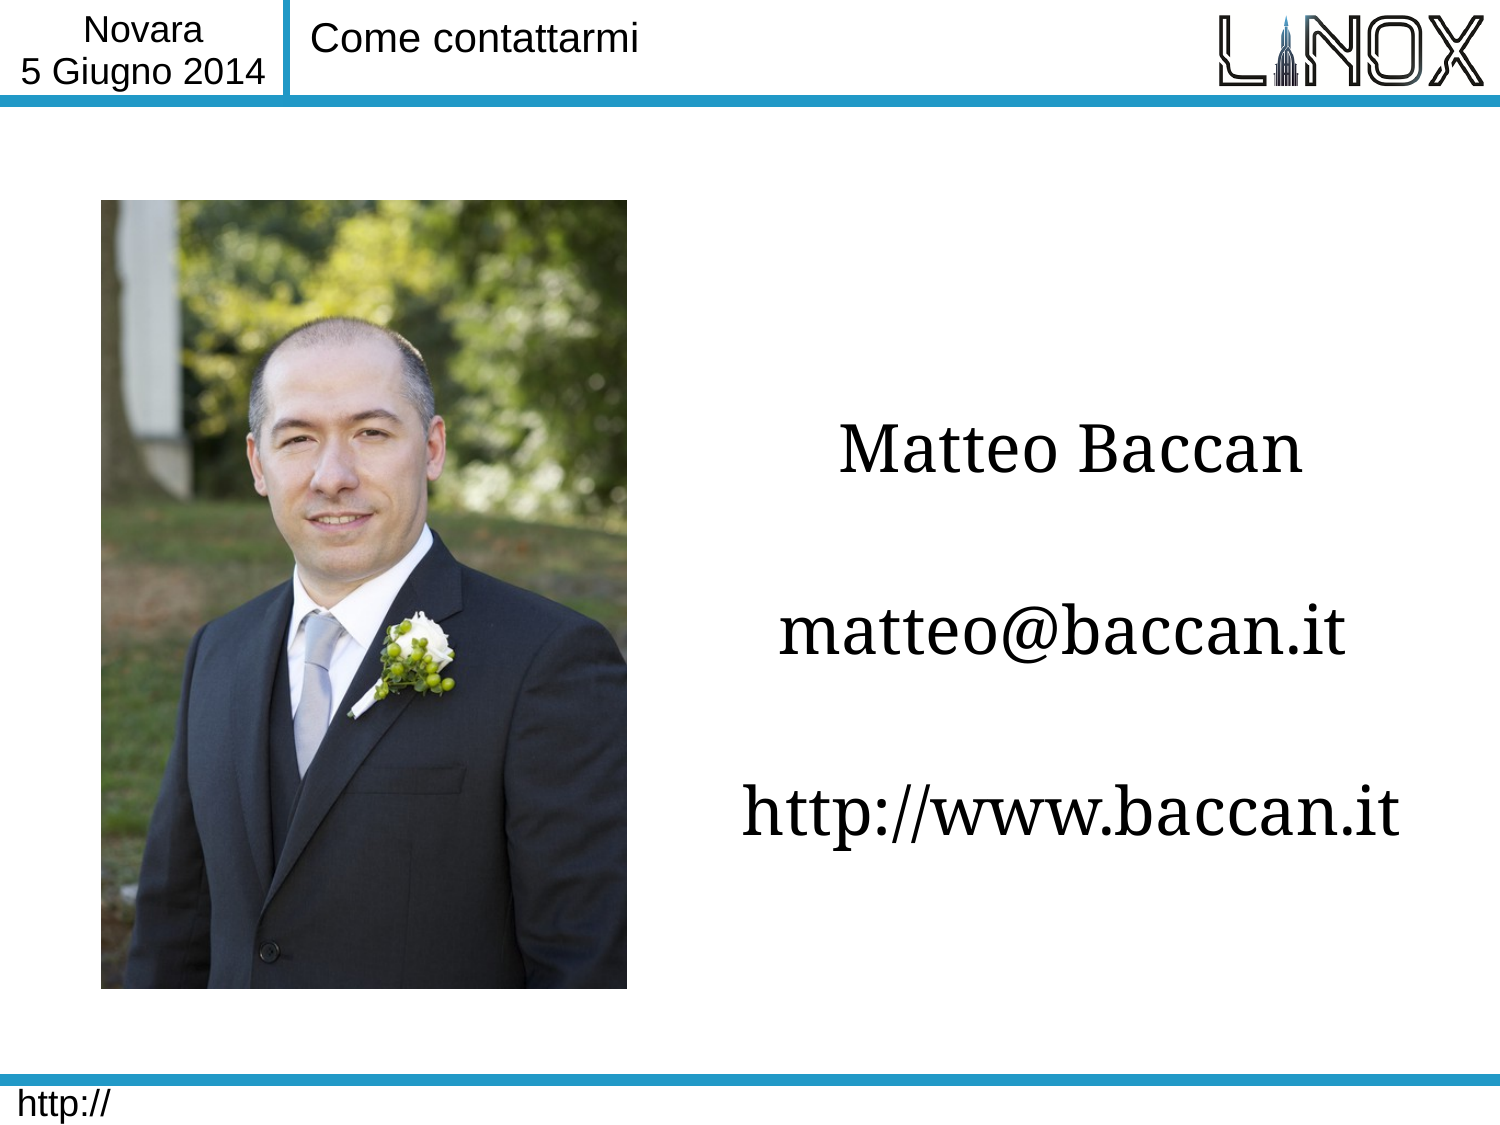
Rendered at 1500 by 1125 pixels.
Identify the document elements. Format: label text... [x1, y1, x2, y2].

picture [101, 200, 627, 989]
picture [0, 0, 1500, 107]
list Come contattarmi [295, 7, 1321, 83]
text_box Matteo Baccan matteo@baccan.it http://www.baccan.it [649, 212, 1477, 981]
picture [0, 1074, 1500, 1086]
